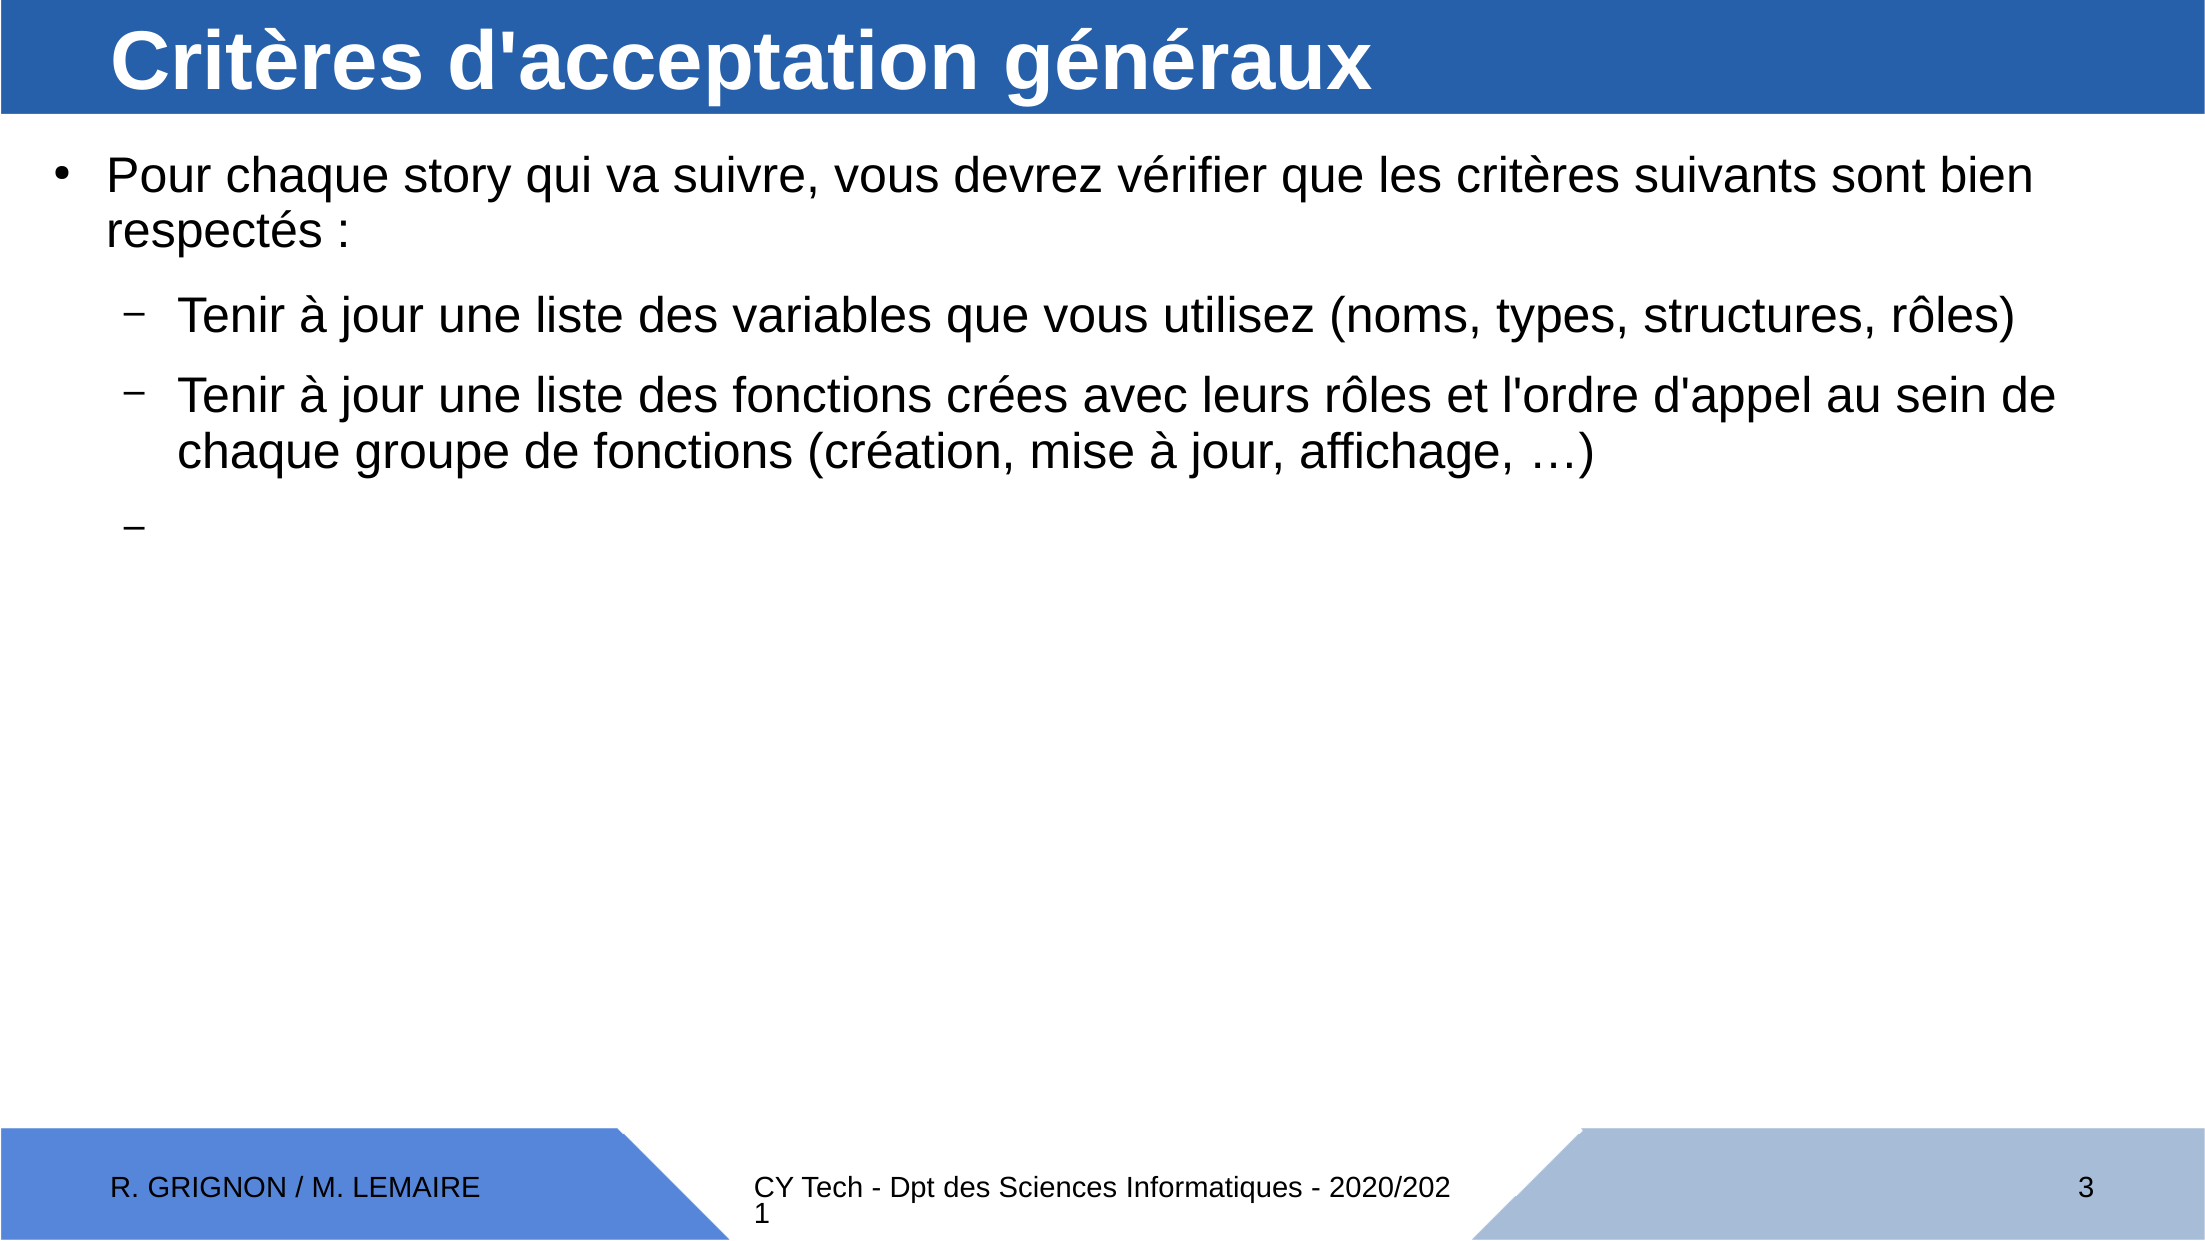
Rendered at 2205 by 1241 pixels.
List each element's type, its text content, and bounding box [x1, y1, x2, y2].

list Pour chaque story qui va suivre, vous devrez vérifier que les critères suivants sont bien respectés : Tenir à jour une liste des variables que vous utilisez (noms, types, structures, rôles) Tenir à jour une liste des fonctions crées avec leurs rôles et l'ordre d'appel au sein de chaque groupe de fonctions (création, mise à jour, affichage, …) [35, 217, 2186, 1087]
title Critères d'acceptation généraux [110, 49, 2095, 217]
picture [0, 0, 2205, 1241]
